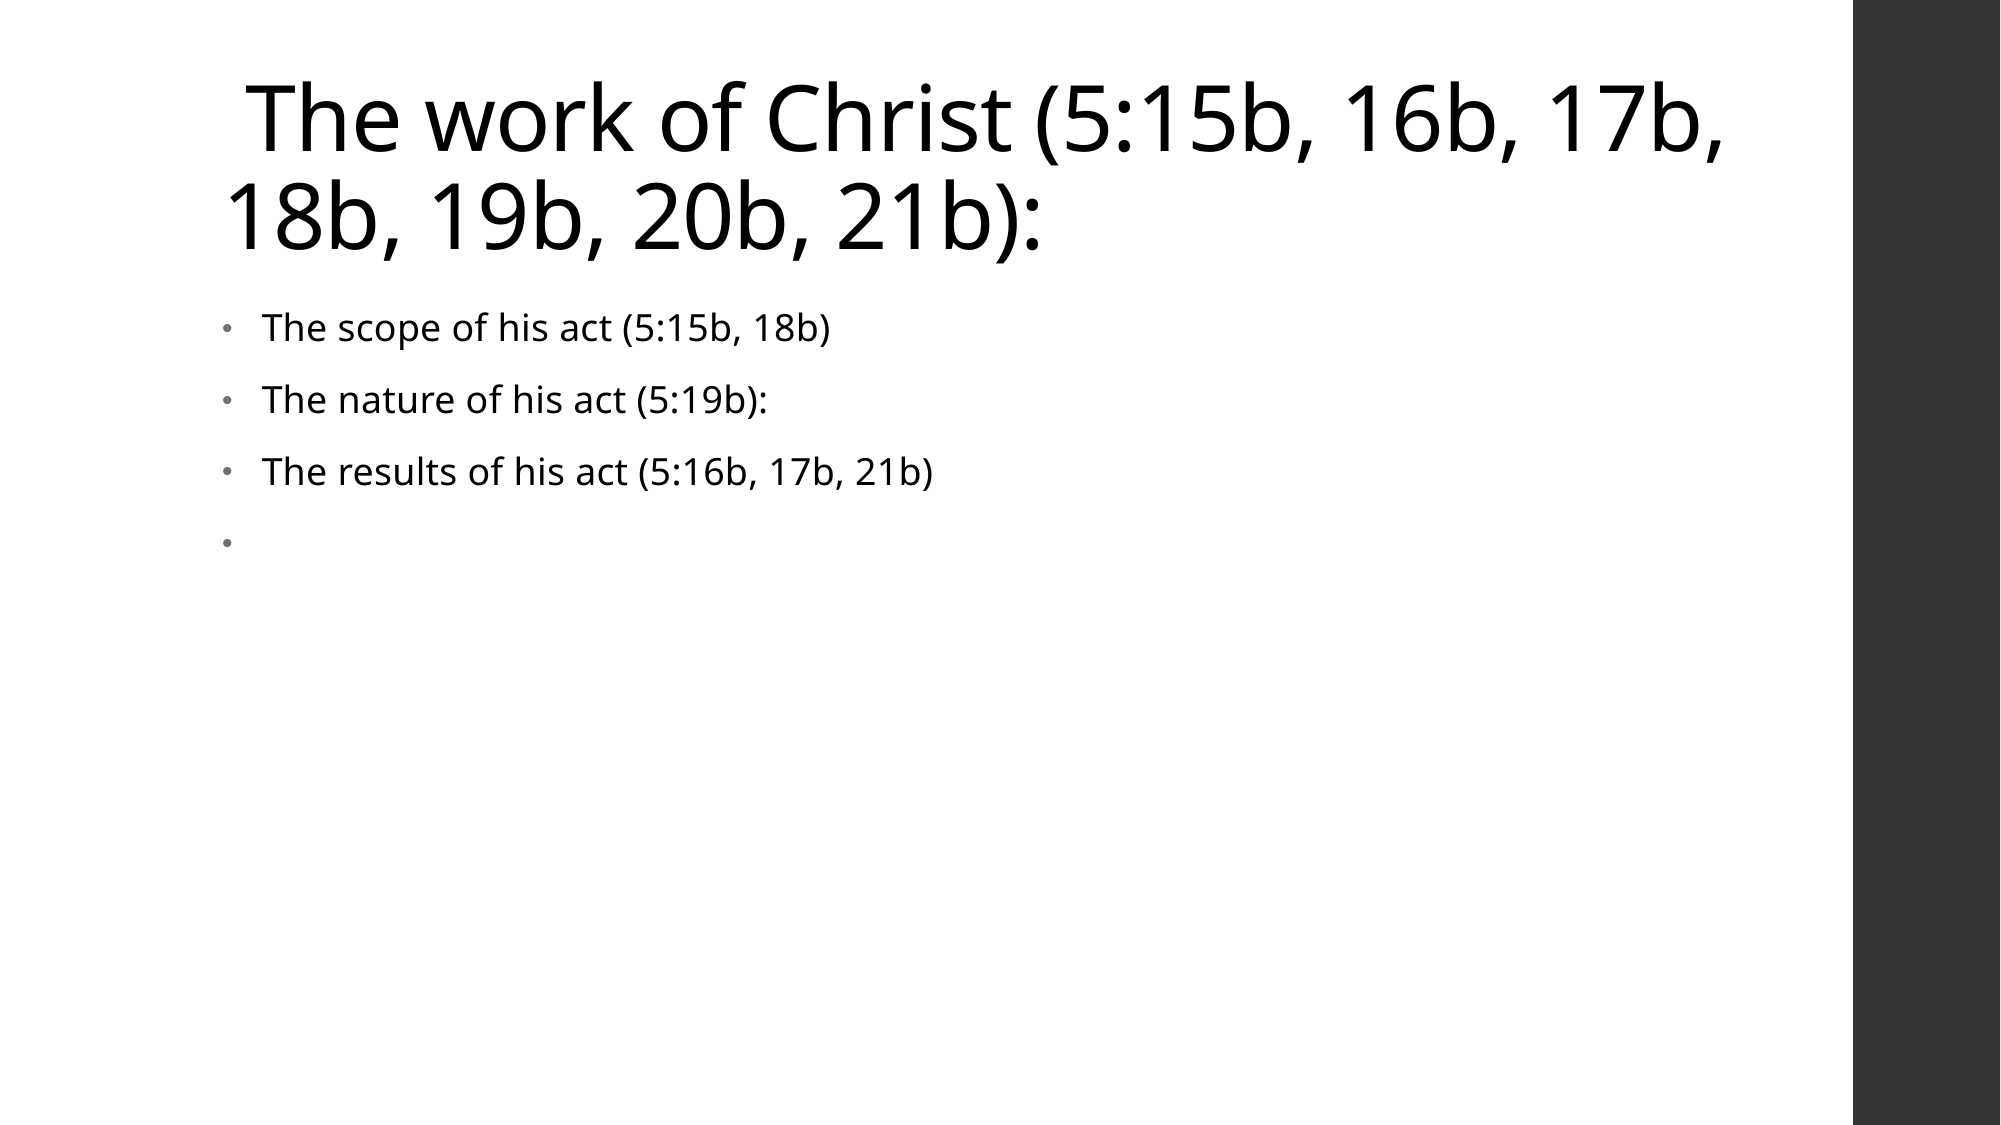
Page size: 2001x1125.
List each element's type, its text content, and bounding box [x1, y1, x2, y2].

list The scope of his act (5:15b, 18b) The nature of his act (5:19b): The results of his act (5:16b, 17b, 21b) [206, 299, 1617, 1014]
title The work of Christ (5:15b, 16b, 17b, 18b, 19b, 20b, 21b): [206, 60, 1797, 278]
